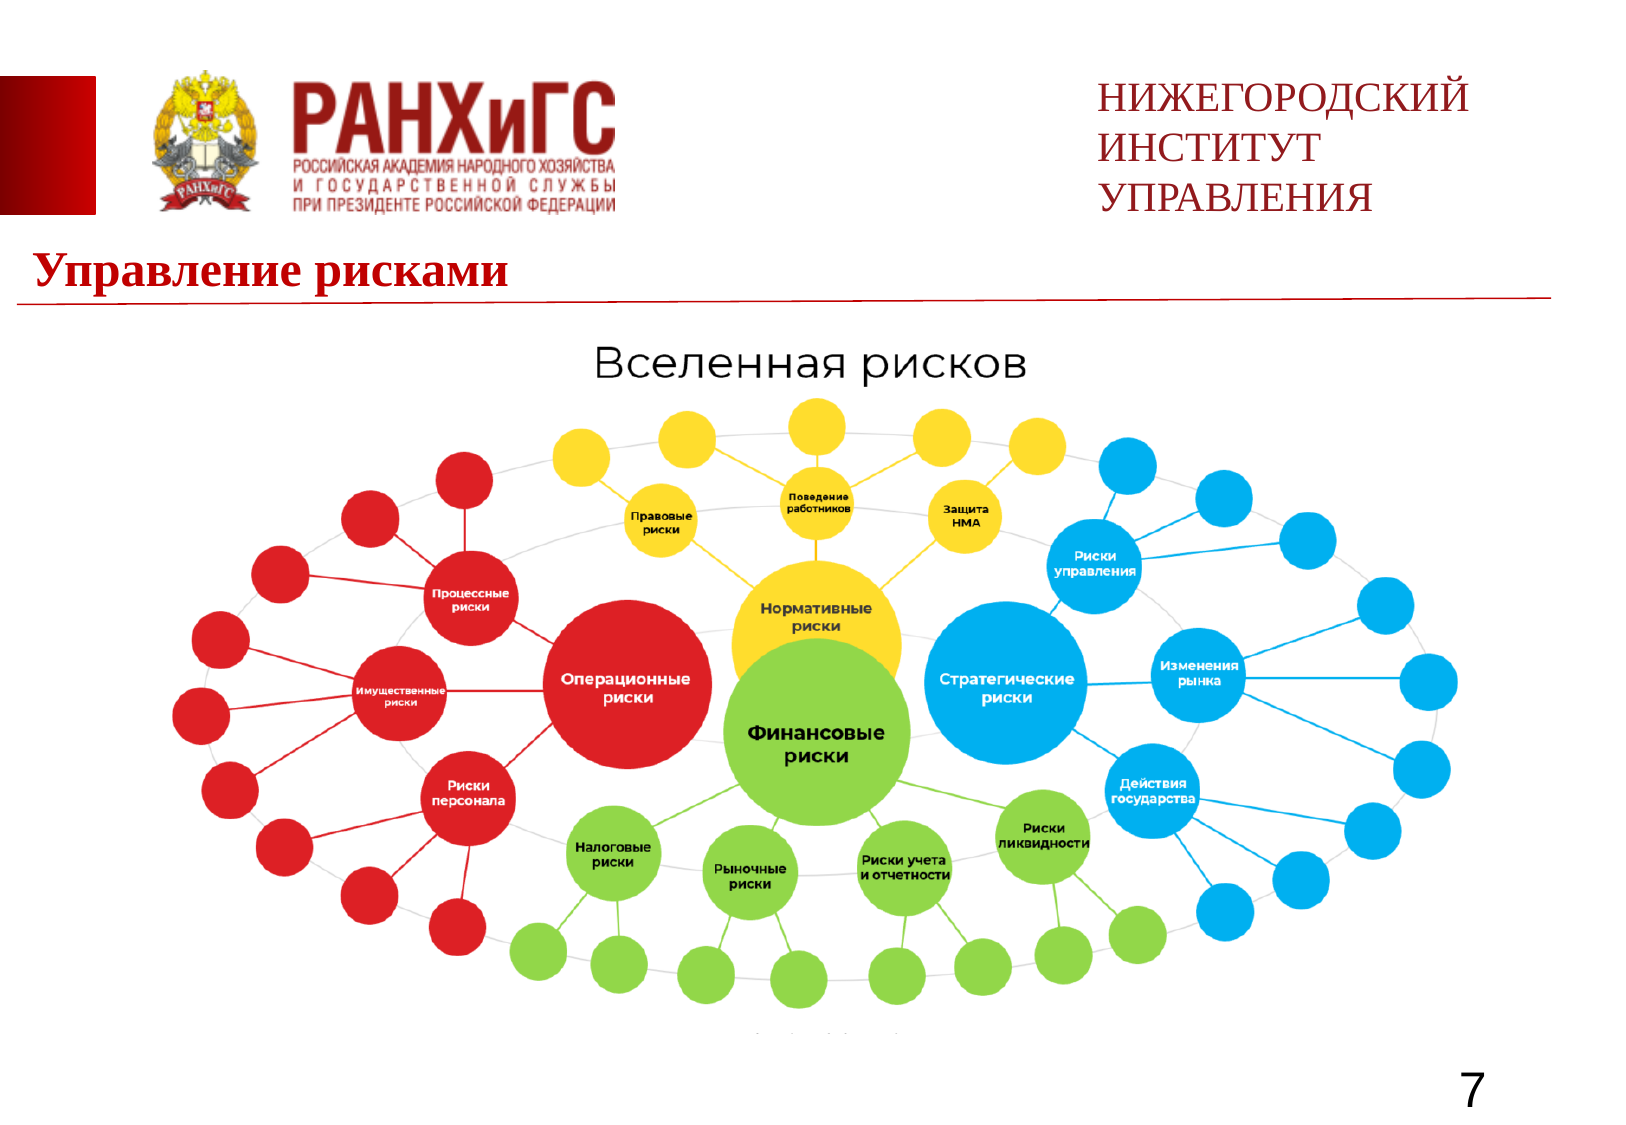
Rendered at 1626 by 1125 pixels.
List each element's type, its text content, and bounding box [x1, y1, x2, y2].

picture [152, 70, 615, 215]
text_box [0, 76, 96, 215]
text_box НИЖЕГОРОДСКИЙ ИНСТИТУТ УПРАВЛЕНИЯ [1082, 62, 1485, 228]
text_box Управление рисками [16, 228, 524, 305]
text_box <номер> [1456, 1050, 1626, 1125]
picture [147, 324, 1477, 1034]
